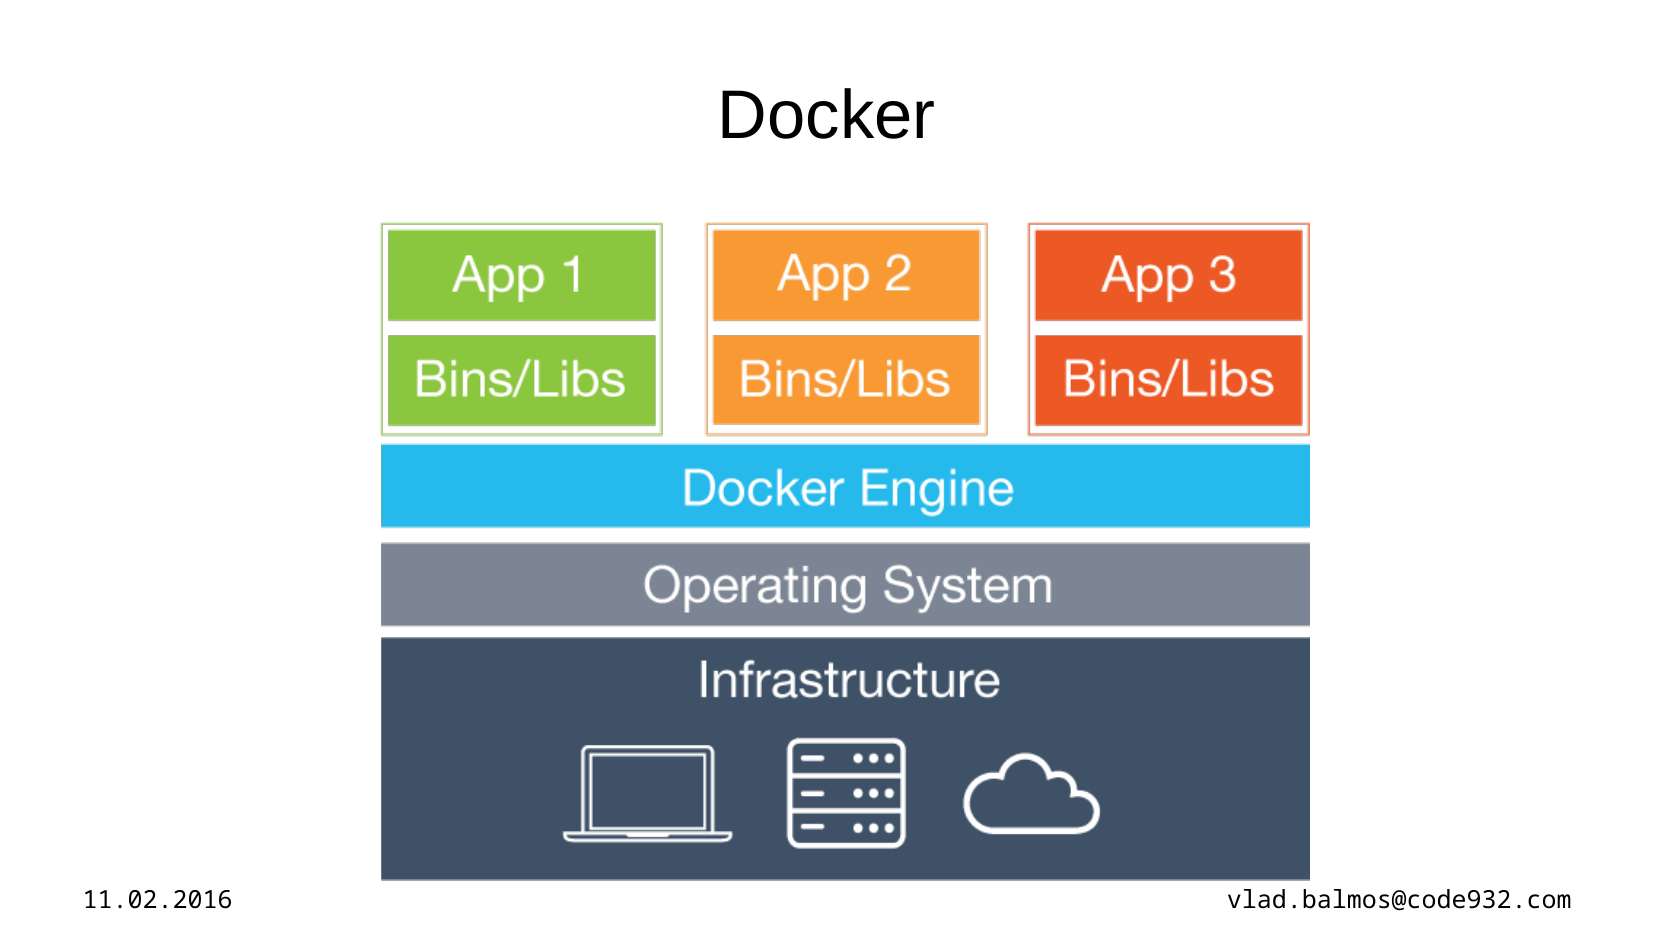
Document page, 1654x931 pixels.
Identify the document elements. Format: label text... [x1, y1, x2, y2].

picture [380, 222, 1310, 881]
title Docker [82, 37, 1571, 193]
